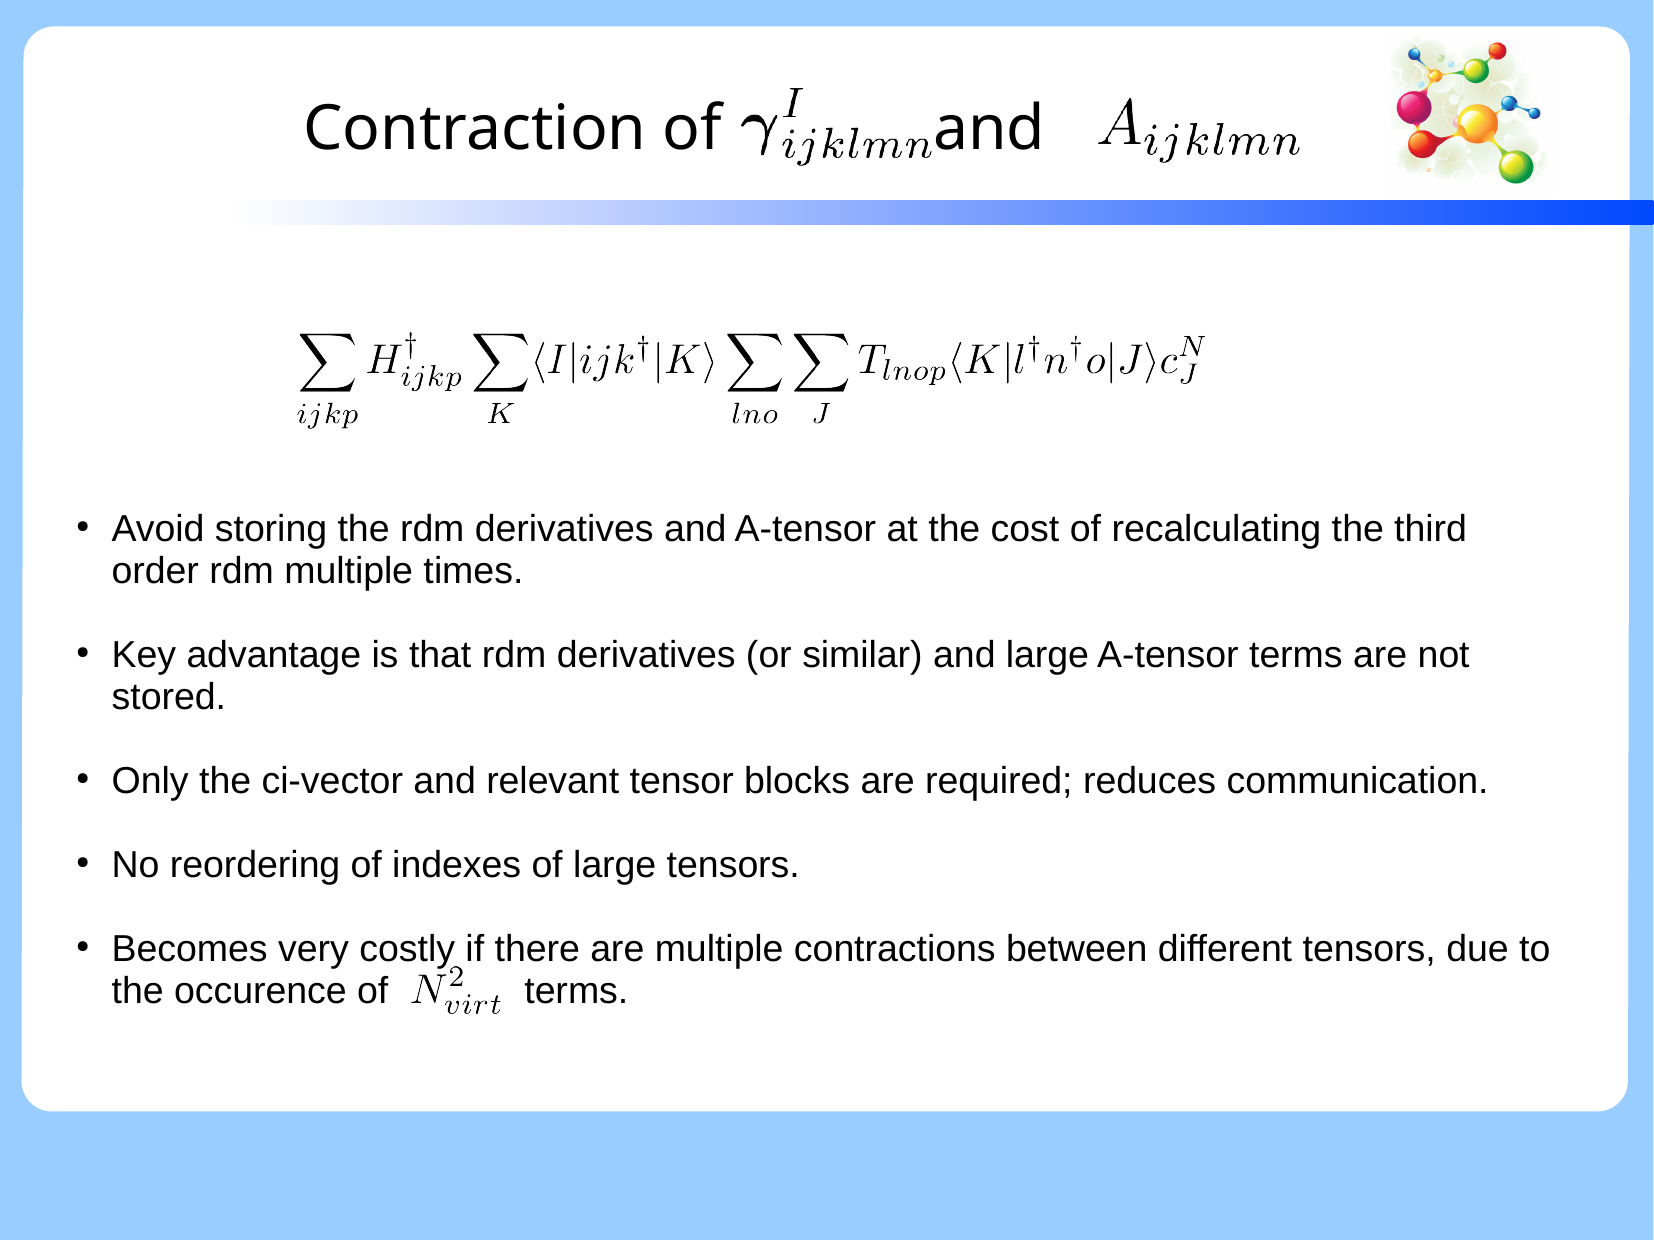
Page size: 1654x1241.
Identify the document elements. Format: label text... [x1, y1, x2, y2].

picture [1097, 98, 1300, 163]
picture [741, 87, 932, 166]
picture [297, 332, 1205, 429]
text_box Avoid storing the rdm derivatives and A-tensor at the cost of recalculating the third order rdm multiple times. Key advantage is that rdm derivatives (or similar) and large A-tensor terms are not stored. Only the ci-vector and relevant tensor blocks are required; reduces communication. No reordering of indexes of large tensors. Becomes very costly if there are multiple contractions between different tensors, due to the occurence of terms. [61, 247, 1571, 1241]
title Contraction of and [82, 49, 1332, 201]
picture [411, 966, 501, 1014]
picture [1382, 29, 1556, 195]
